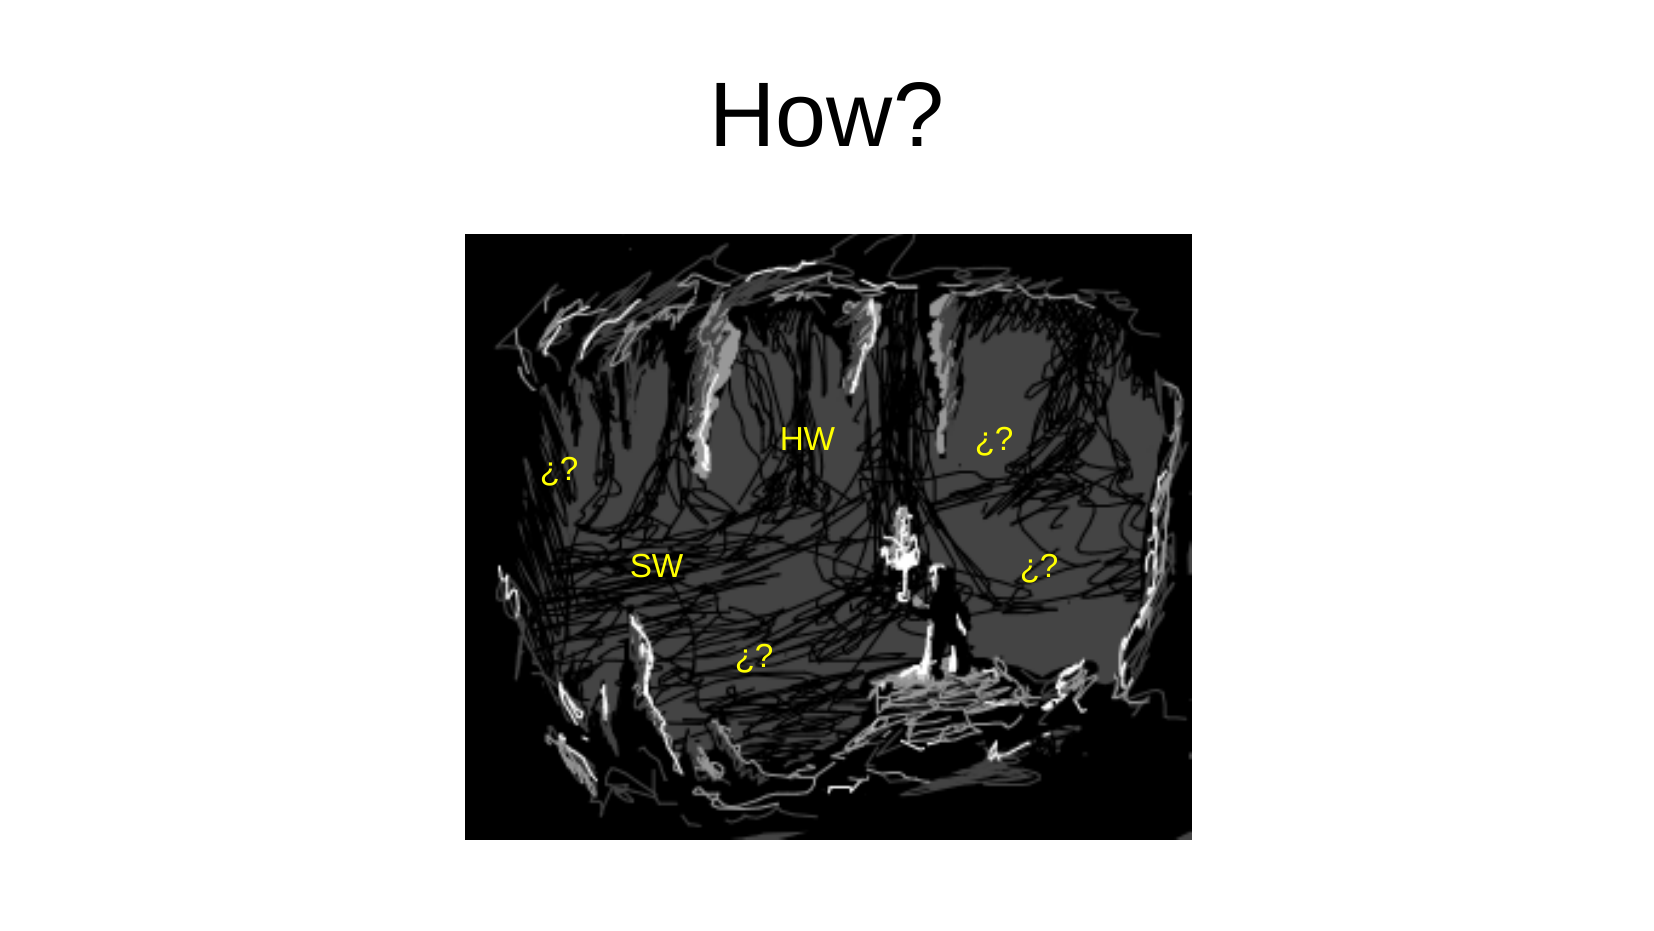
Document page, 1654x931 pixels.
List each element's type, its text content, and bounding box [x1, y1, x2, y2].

text_box ¿? [960, 413, 1081, 466]
text_box ¿? [525, 443, 646, 496]
title How? [82, 37, 1571, 193]
text_box ¿? [720, 630, 841, 682]
picture [465, 234, 1192, 841]
text_box SW [615, 540, 736, 592]
text_box HW [765, 413, 886, 466]
text_box ¿? [1005, 540, 1126, 592]
